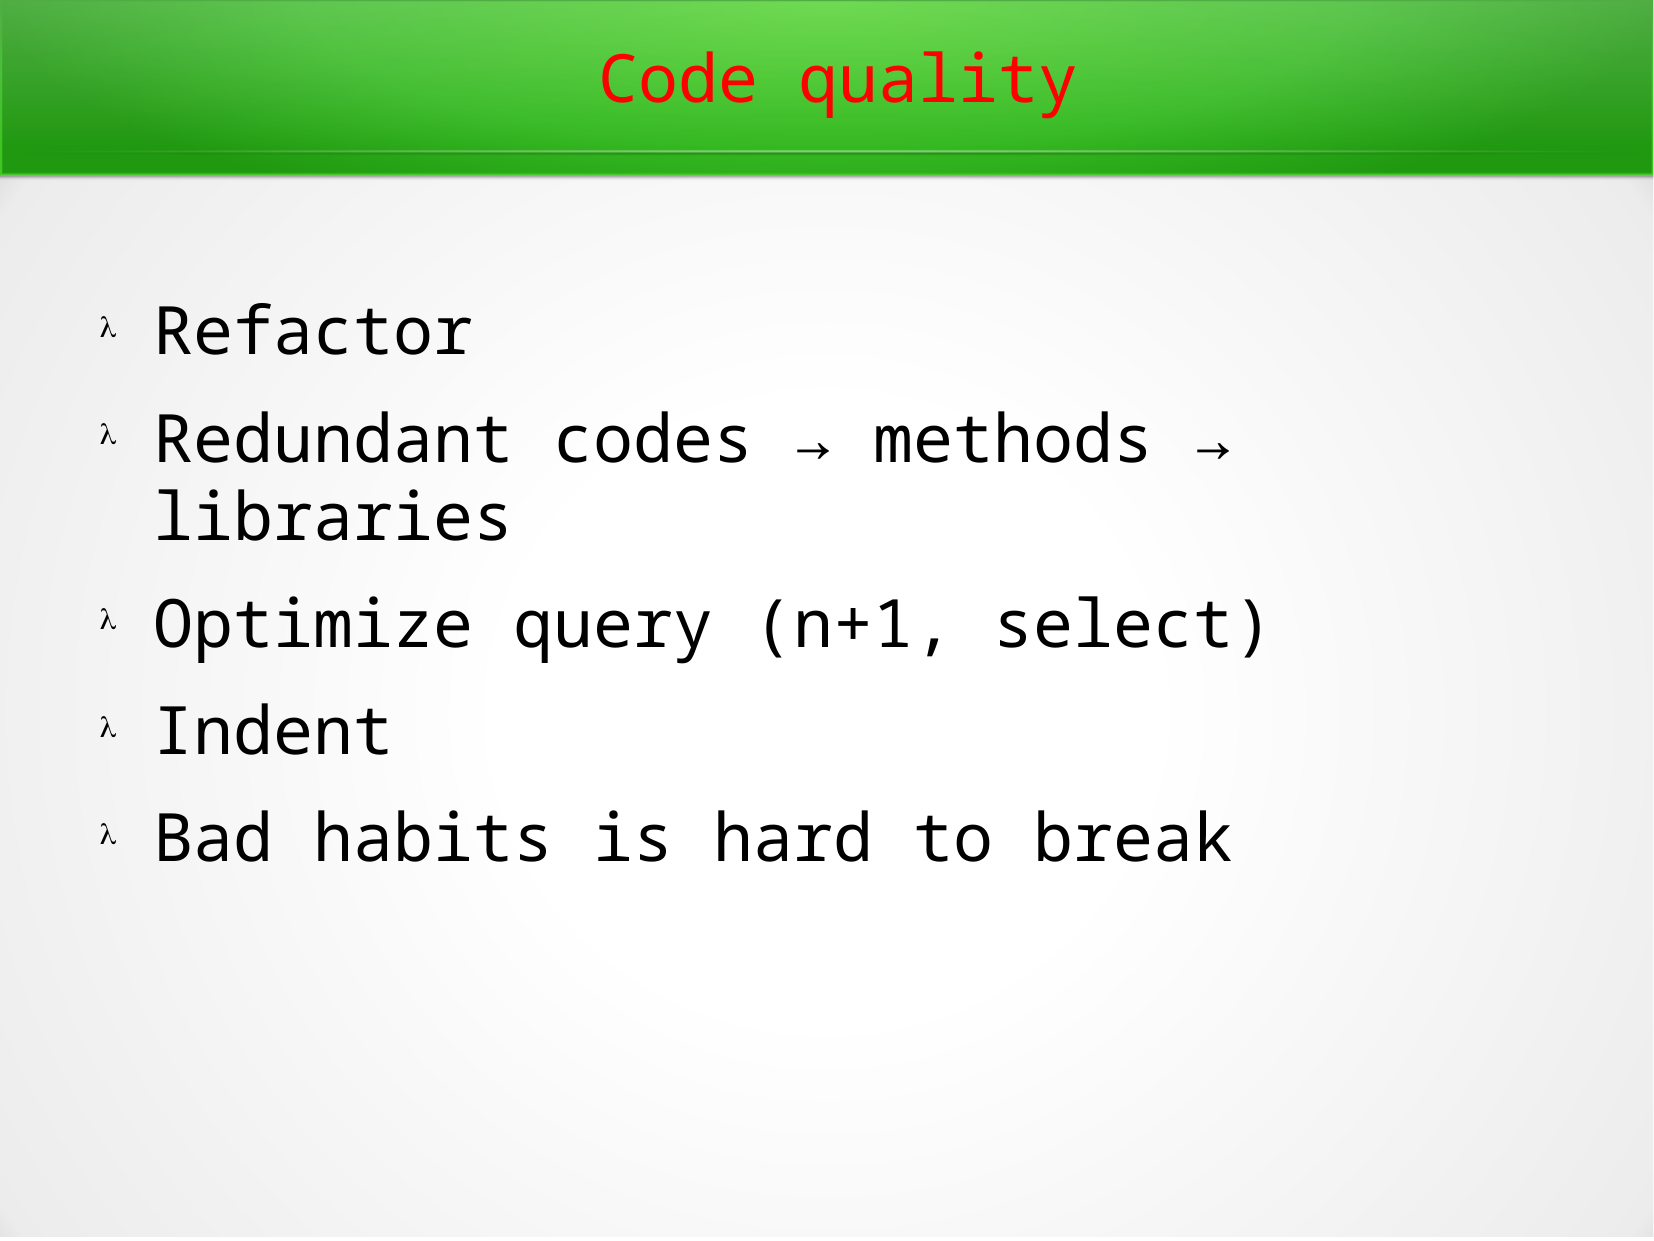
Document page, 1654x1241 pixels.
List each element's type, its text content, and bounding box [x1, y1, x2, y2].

picture [0, 0, 1654, 1237]
title Code quality [94, 10, 1583, 147]
list Refactor Redundant codes → methods → libraries Optimize query (n+1, select) Indent Bad habits is hard to break [82, 290, 1571, 1109]
